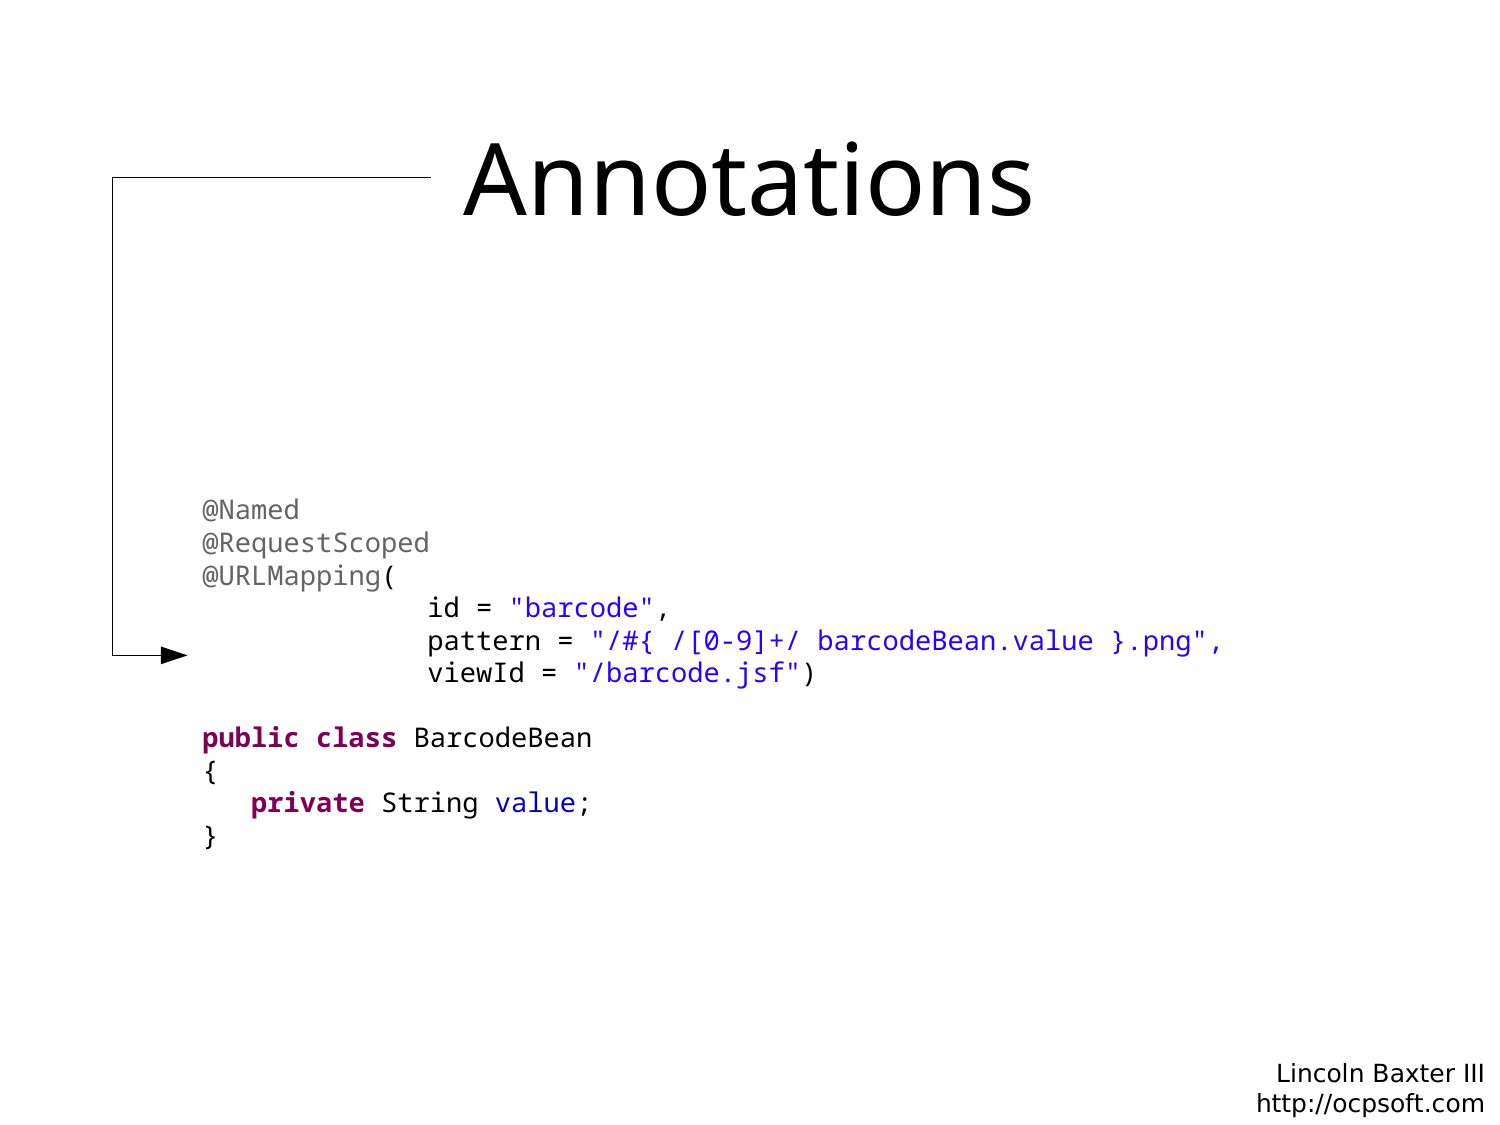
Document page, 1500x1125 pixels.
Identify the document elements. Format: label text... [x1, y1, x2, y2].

title Annotations [75, 104, 1425, 246]
text_box @Named @RequestScoped @URLMapping( id = "barcode", pattern = "/#{ /[0-9]+/ barcodeBean.value }.png", viewId = "/barcode.jsf") public class BarcodeBean { private String value; } [187, 453, 1313, 858]
